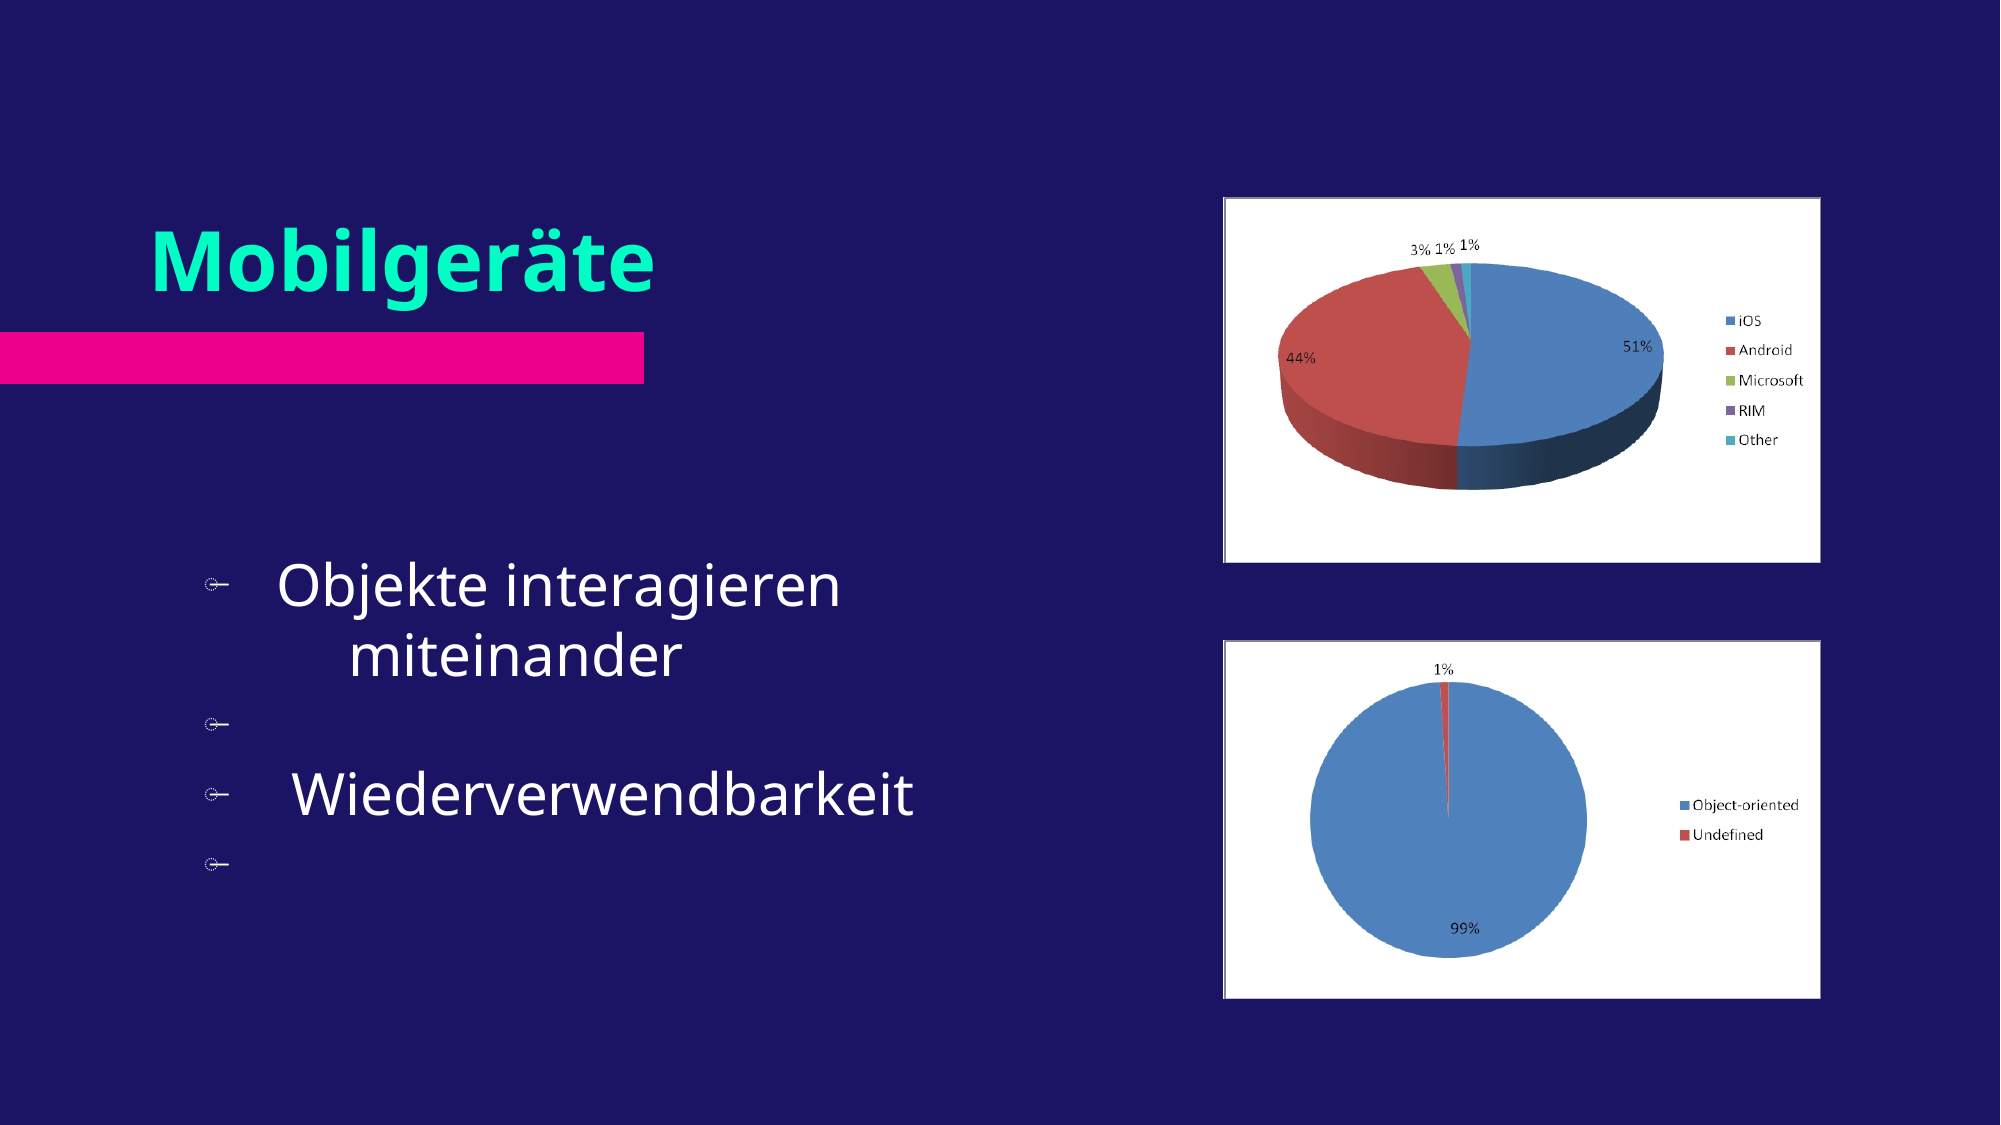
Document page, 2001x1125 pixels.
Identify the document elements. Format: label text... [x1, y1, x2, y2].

picture [1223, 197, 1821, 563]
picture [1223, 640, 1821, 999]
title Mobilgeräte [133, 192, 1247, 340]
list Objekte interagieren miteinander Wiederverwendbarkeit [133, 532, 1068, 999]
